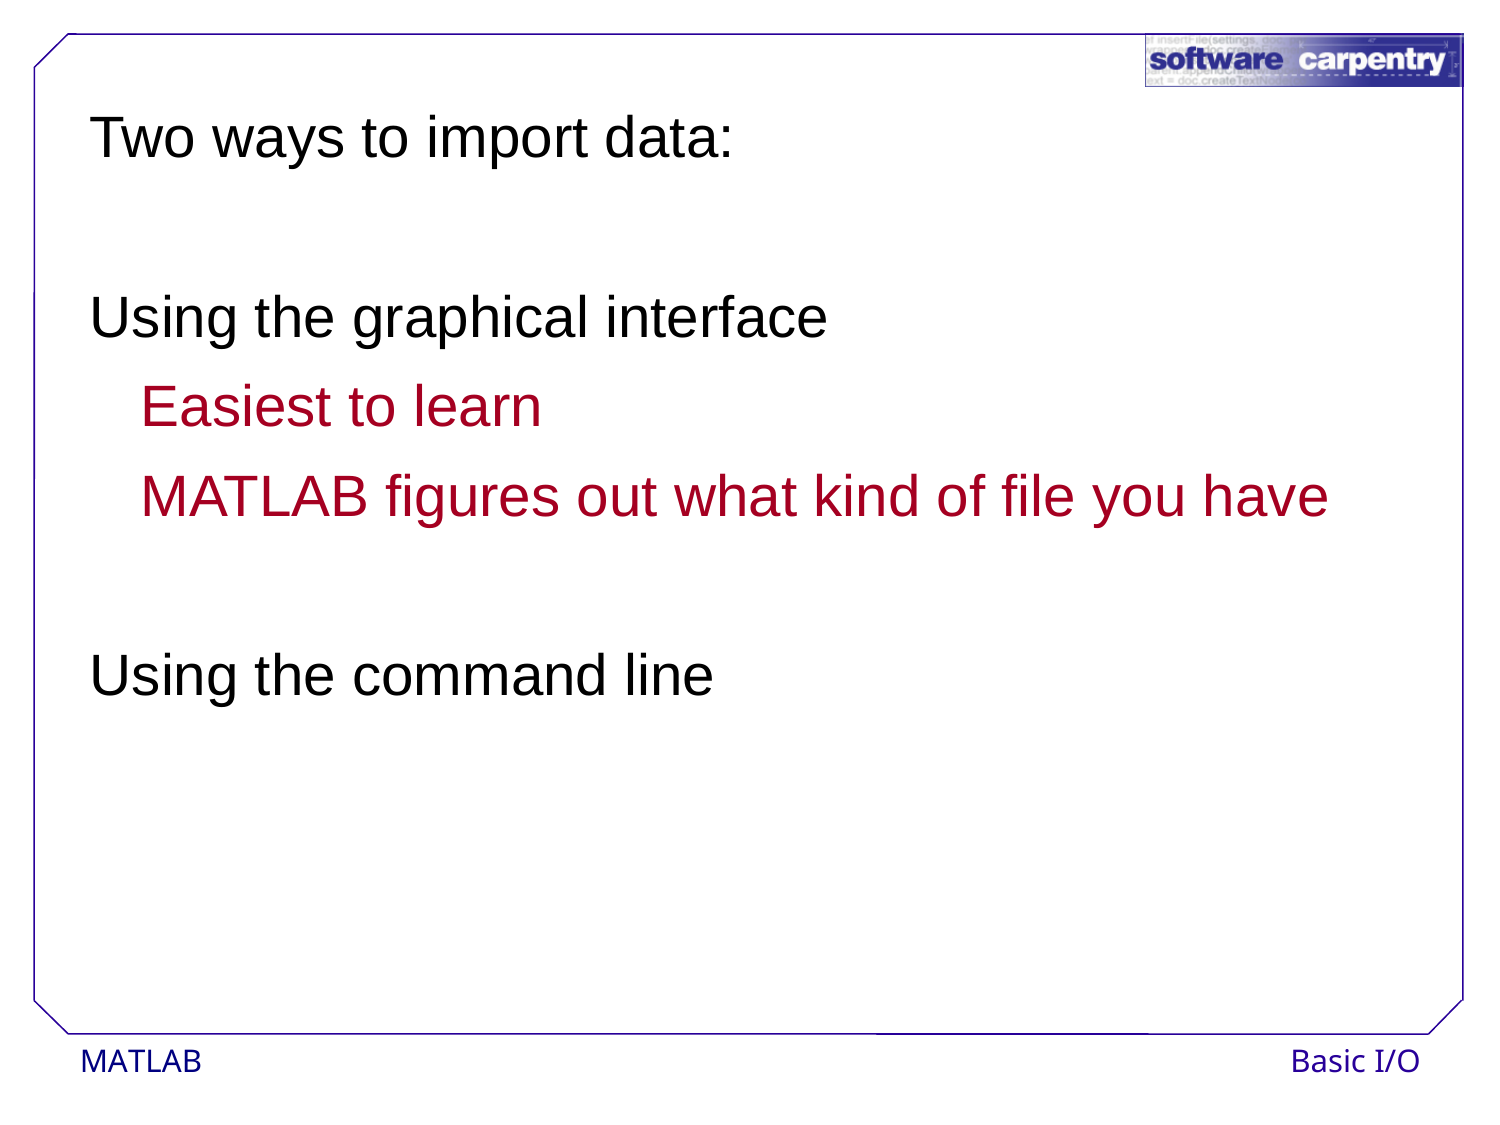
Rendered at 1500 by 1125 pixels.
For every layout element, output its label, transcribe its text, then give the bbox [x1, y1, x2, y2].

list Two ways to import data: Using the graphical interface Easiest to learn MATLAB figures out what kind of file you have Using the command line [75, 99, 1363, 1013]
picture [1145, 33, 1464, 87]
